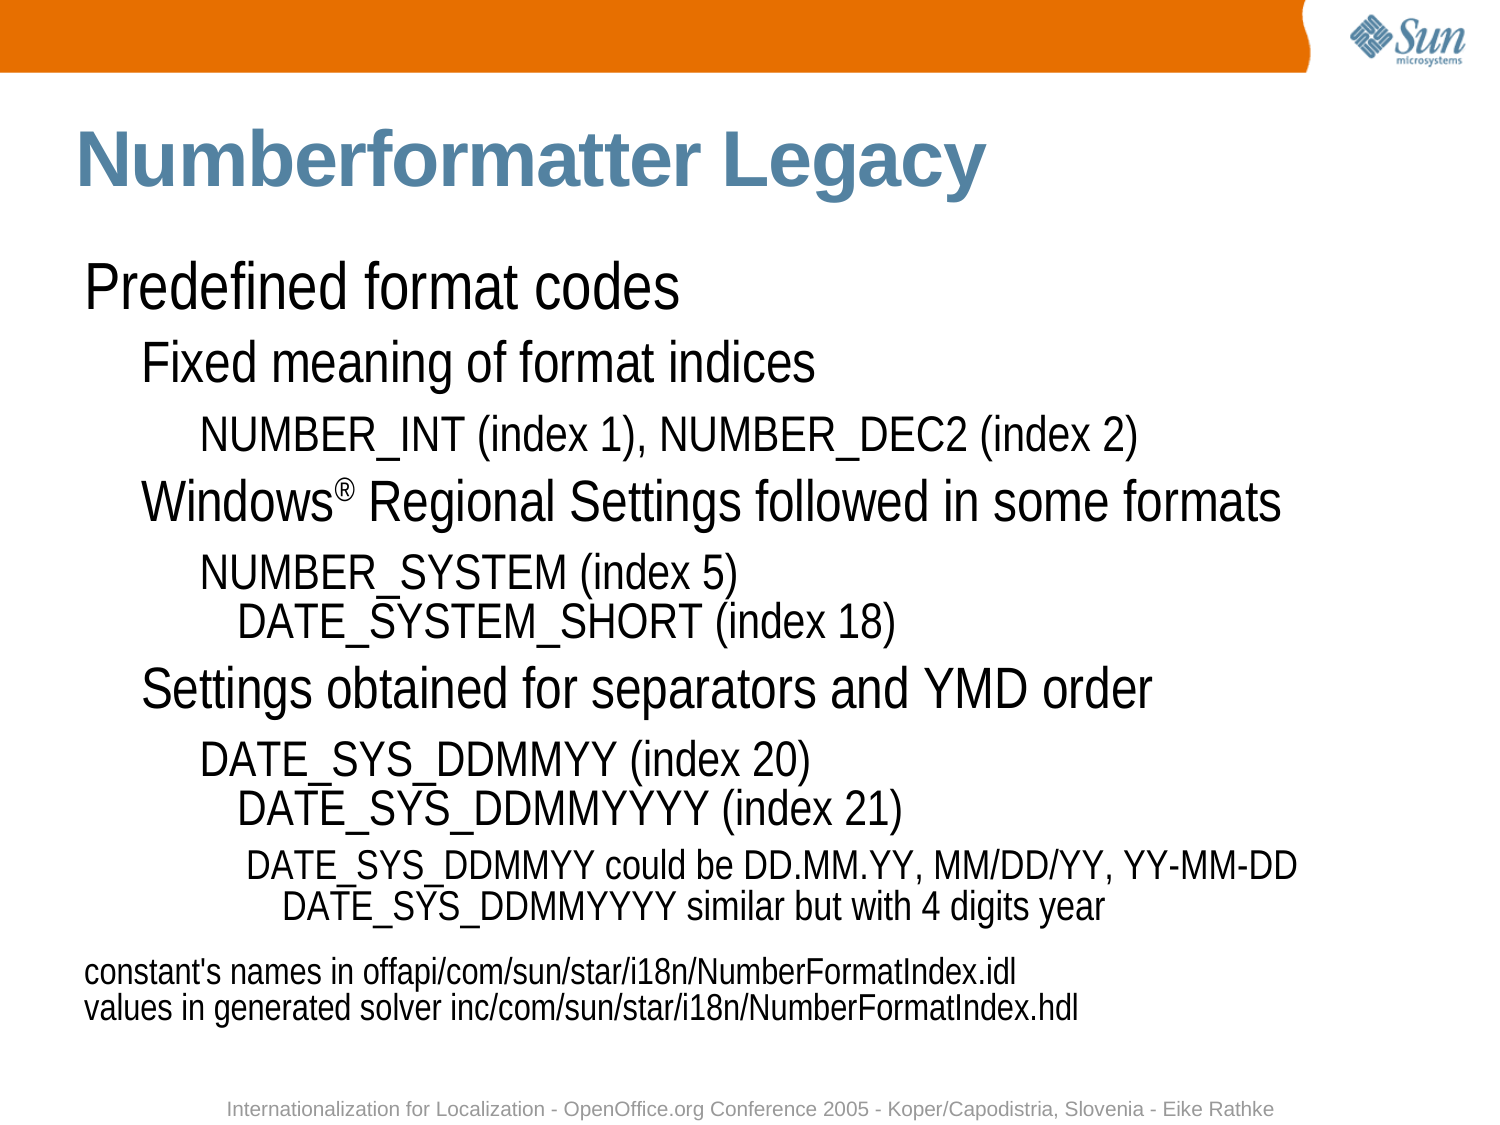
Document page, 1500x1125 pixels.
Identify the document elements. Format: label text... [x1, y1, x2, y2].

picture [0, 0, 1500, 75]
list Predefined format codes Fixed meaning of format indices NUMBER_INT (index 1), NUMBER_DEC2 (index 2) Windows® Regional Settings followed in some formats NUMBER_SYSTEM (index 5) DATE_SYSTEM_SHORT (index 18) Settings obtained for separators and YMD order DATE_SYS_DDMMYY (index 20) DATE_SYS_DDMMYYYY (index 21) DATE_SYS_DDMMYY could be DD.MM.YY, MM/DD/YY, YY-MM-DD DATE_SYS_DDMMYYYY similar but with 4 digits year constant's names in offapi/com/sun/star/i18n/NumberFormatIndex.idl values in generated solver inc/com/sun/star/i18n/NumberFormatIndex.hdl [64, 257, 1402, 1034]
title Numberformatter Legacy [75, 122, 1438, 228]
